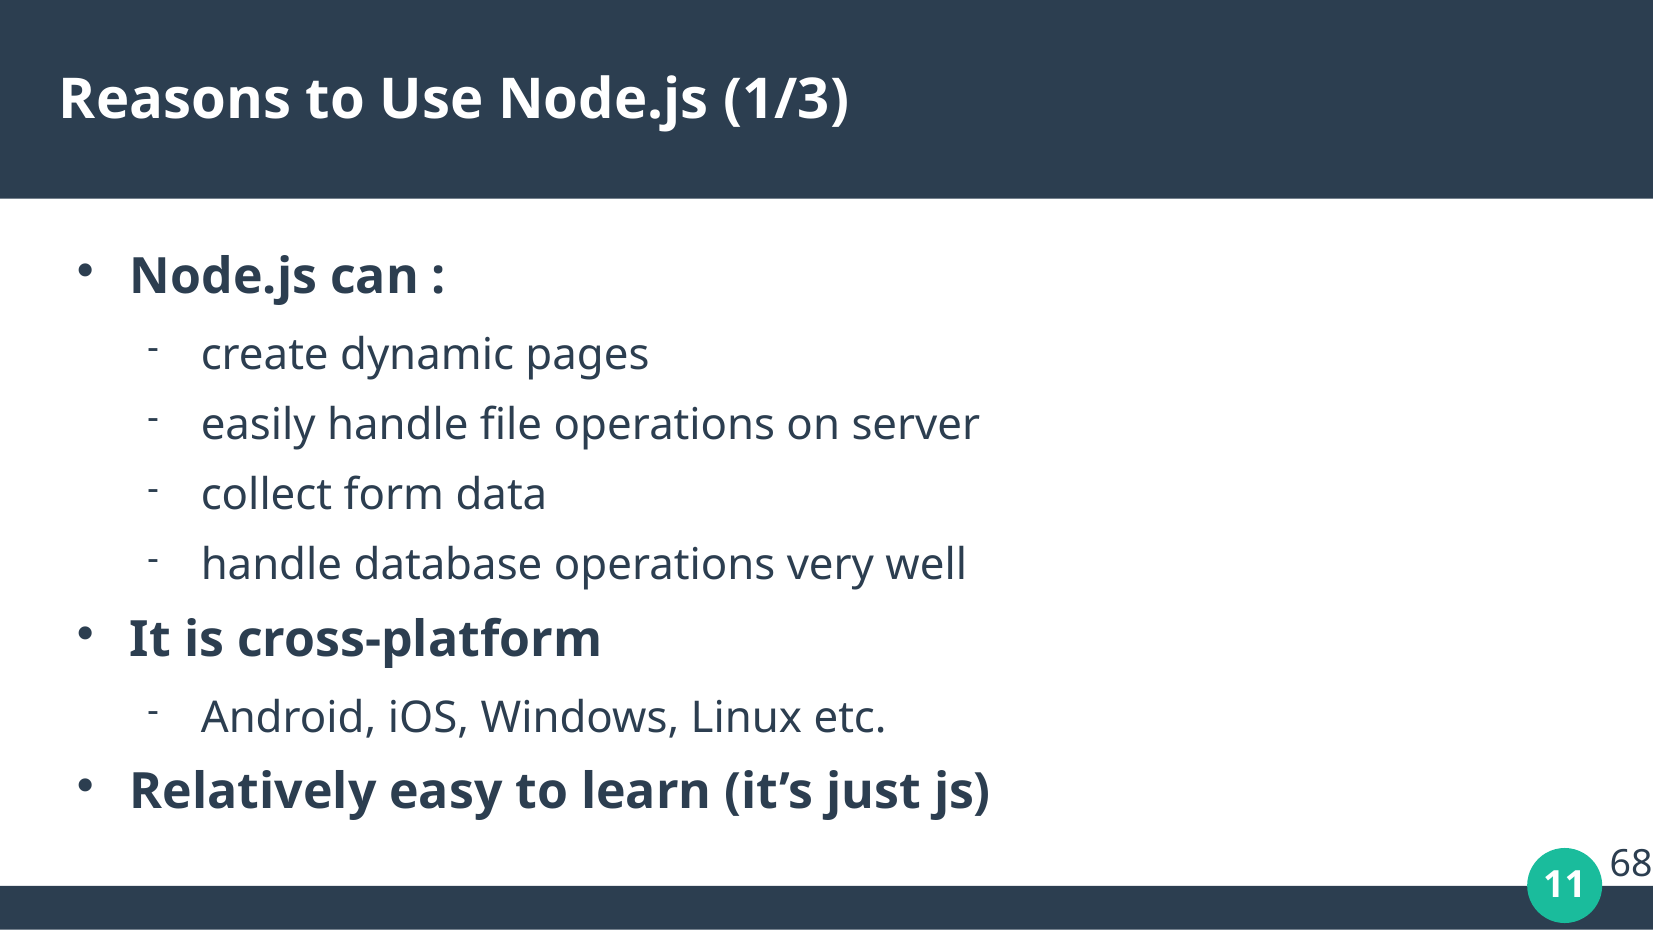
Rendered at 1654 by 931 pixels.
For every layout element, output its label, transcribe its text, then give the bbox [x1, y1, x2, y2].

text_box 68 [1588, 830, 1654, 899]
list Node.js can : create dynamic pages easily handle file operations on server collect form data handle database operations very well It is cross-platform Android, iOS, Windows, Linux etc. Relatively easy to learn (it’s just js) [59, 243, 1594, 864]
title Reasons to Use Node.js (1/3) [59, 37, 1594, 155]
